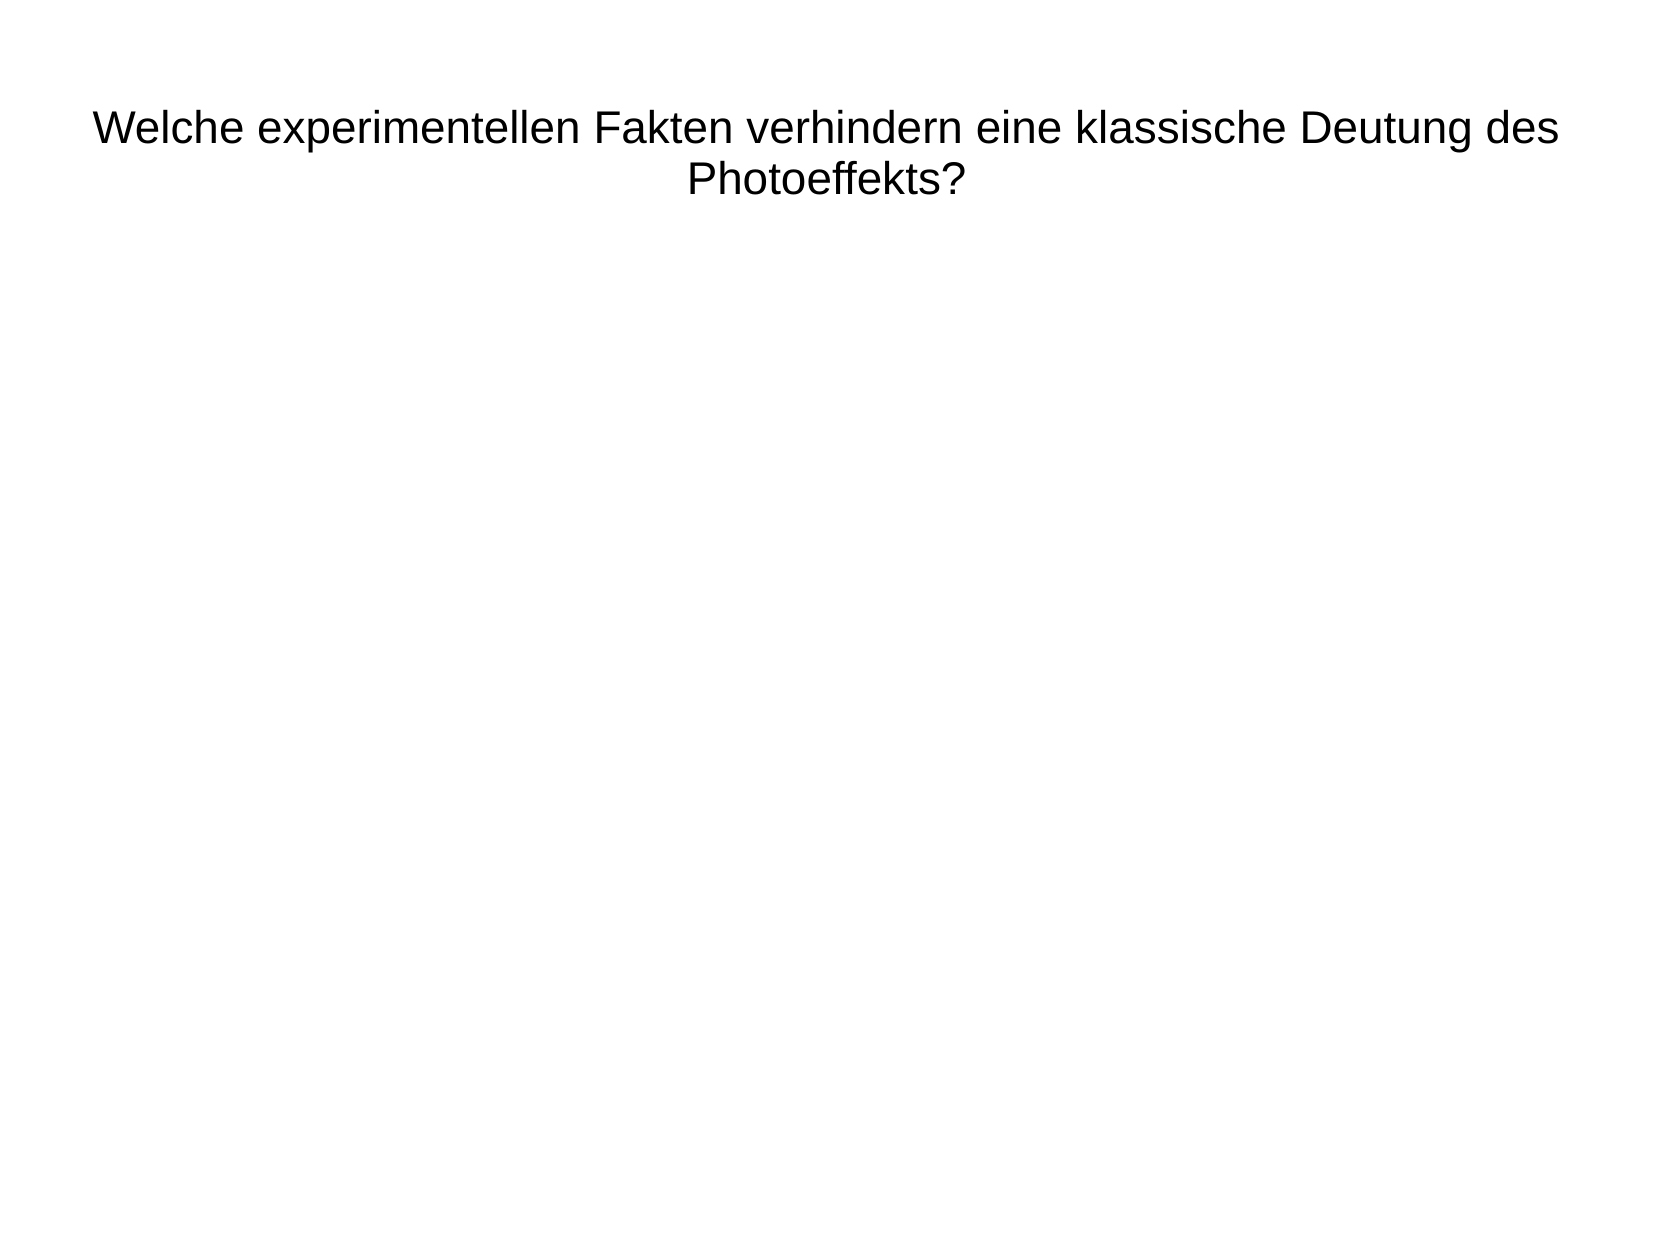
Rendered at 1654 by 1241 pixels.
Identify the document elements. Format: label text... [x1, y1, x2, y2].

title Welche experimentellen Fakten verhindern eine klassische Deutung des Photoeffekts? [82, 49, 1571, 257]
